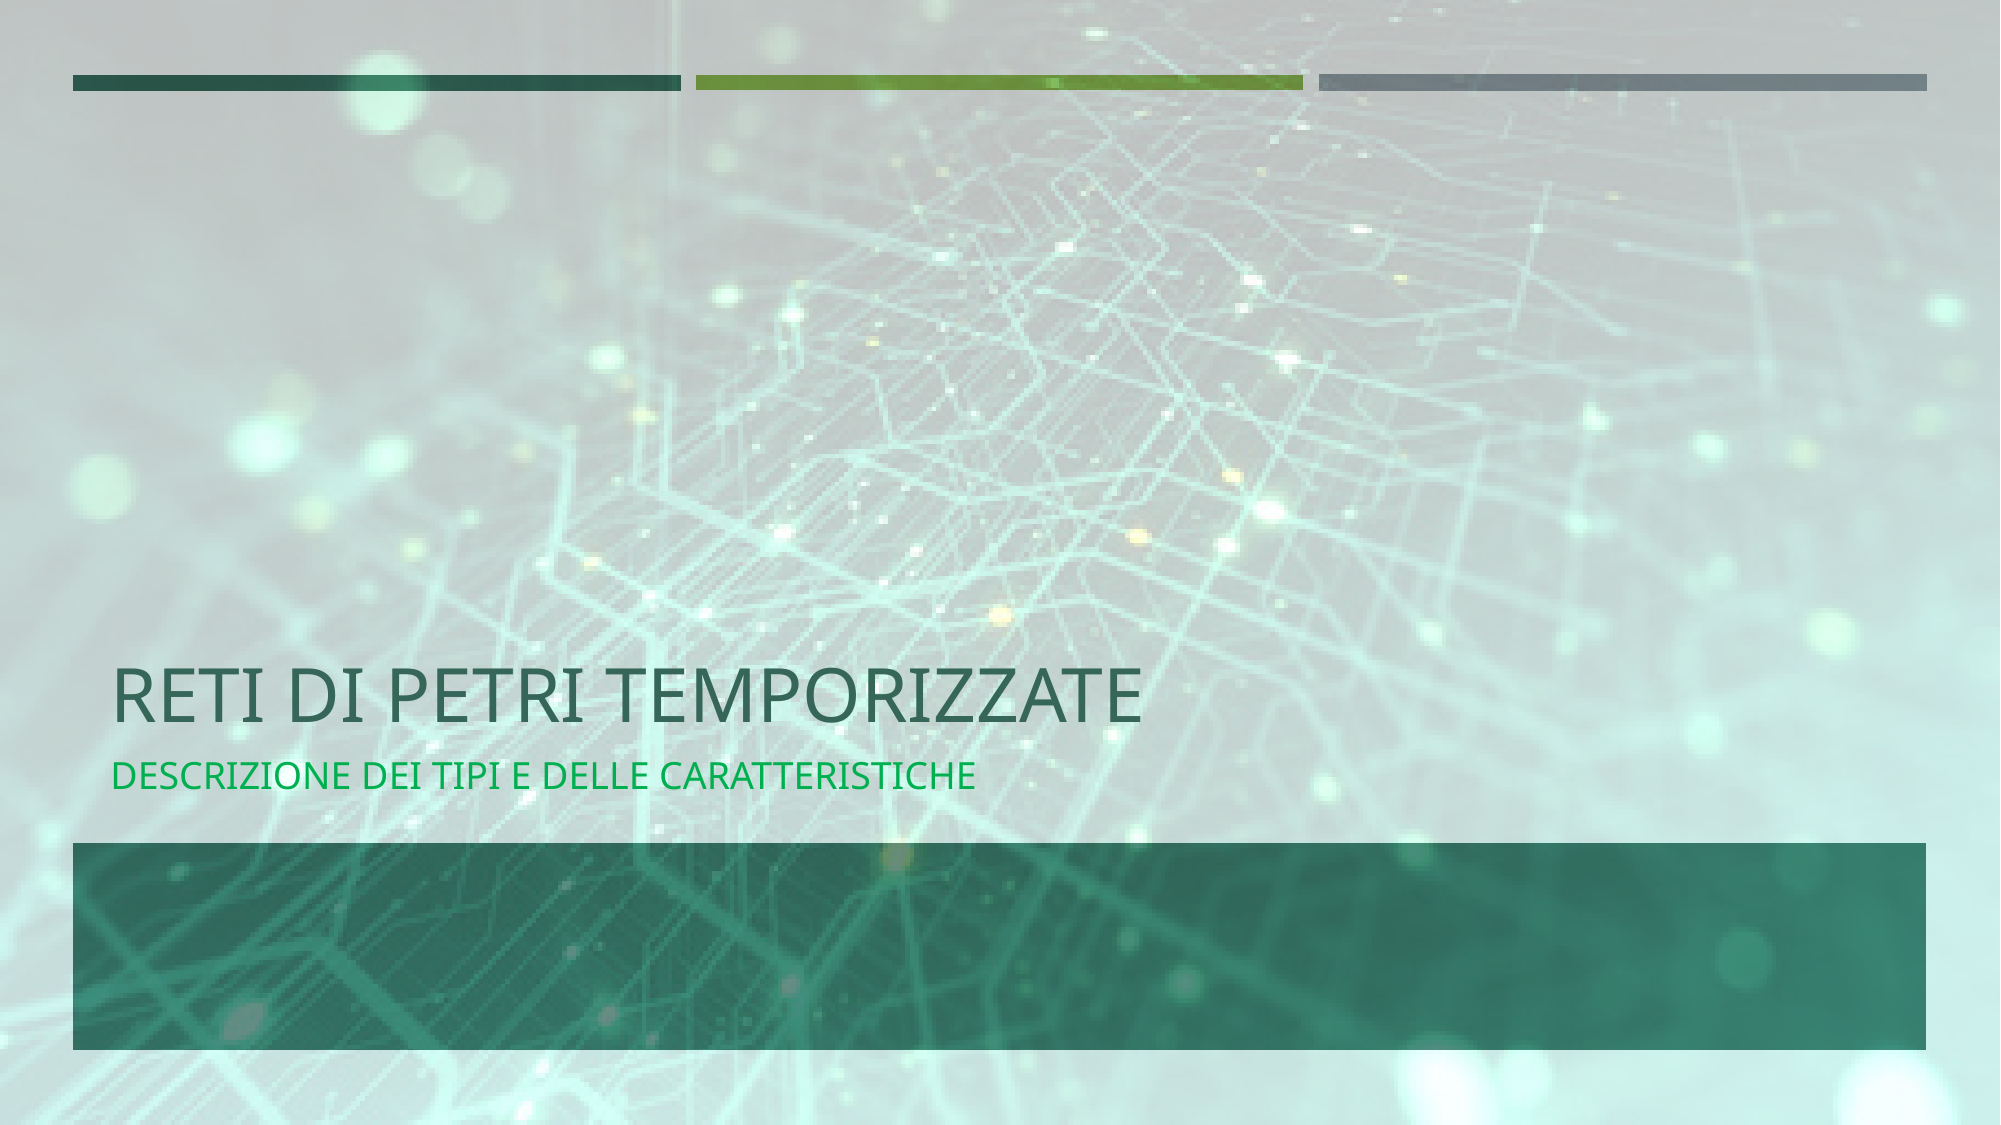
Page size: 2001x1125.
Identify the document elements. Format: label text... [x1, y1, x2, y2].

picture [0, 0, 2000, 1125]
title Reti di petri temporizzate [95, 499, 1905, 744]
list Descrizione dei tipi e delle caratteristiche [95, 744, 1905, 844]
